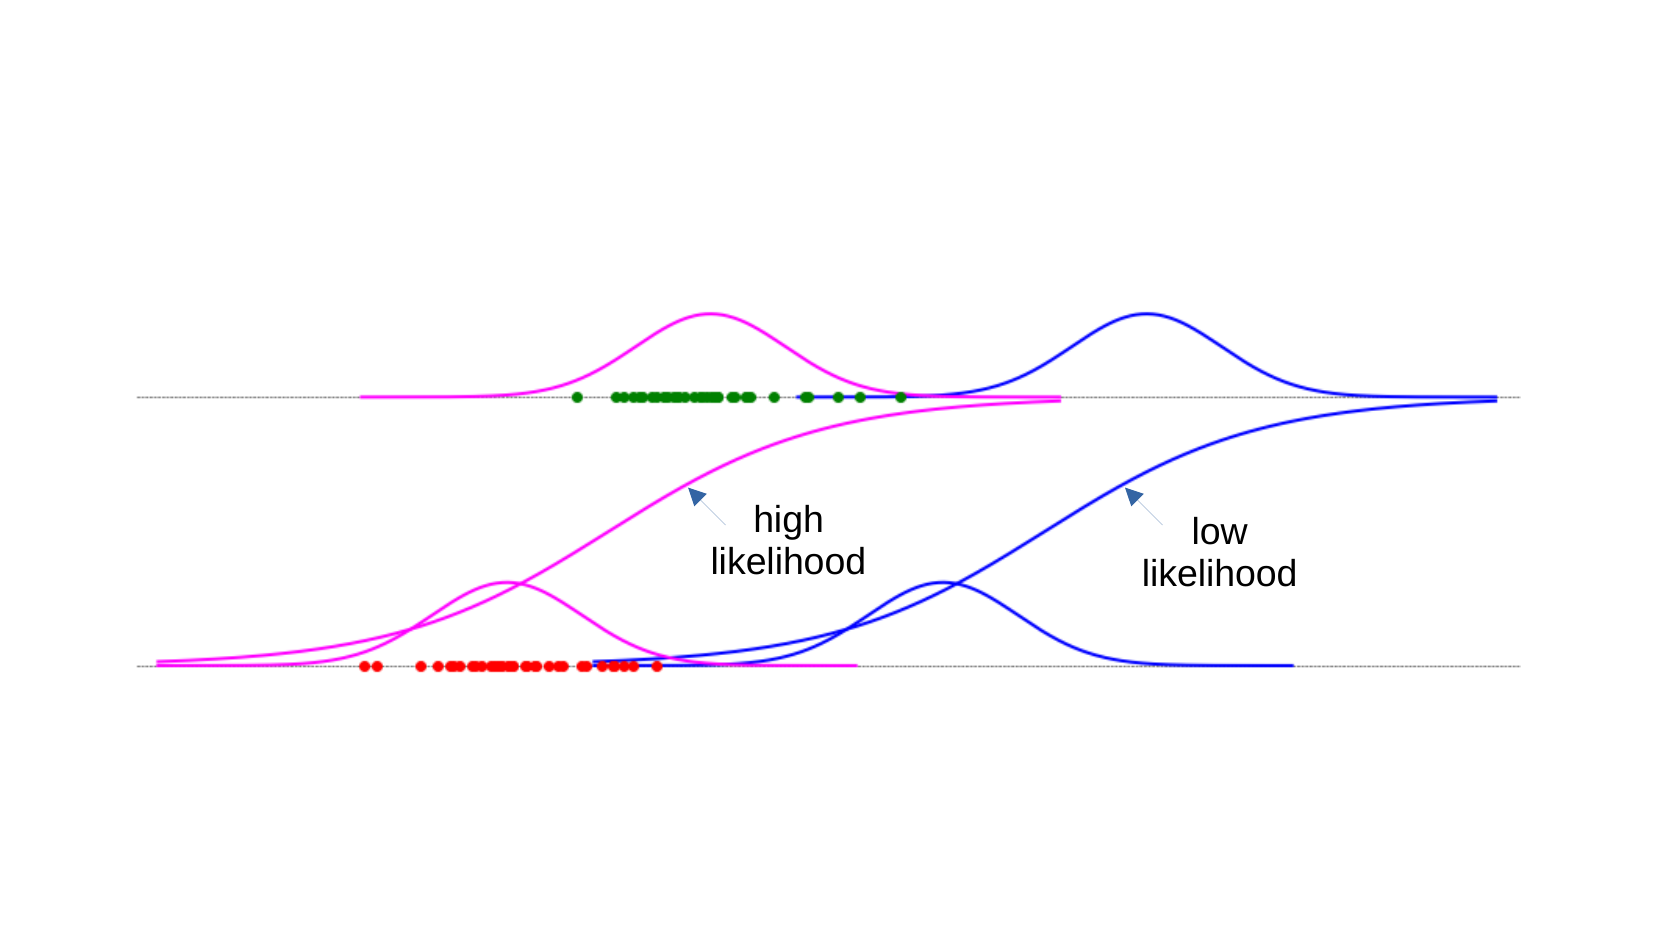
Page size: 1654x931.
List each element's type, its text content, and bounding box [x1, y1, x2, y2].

text_box low likelihood [1127, 503, 1313, 602]
picture [136, 217, 1521, 716]
text_box high likelihood [695, 491, 882, 590]
